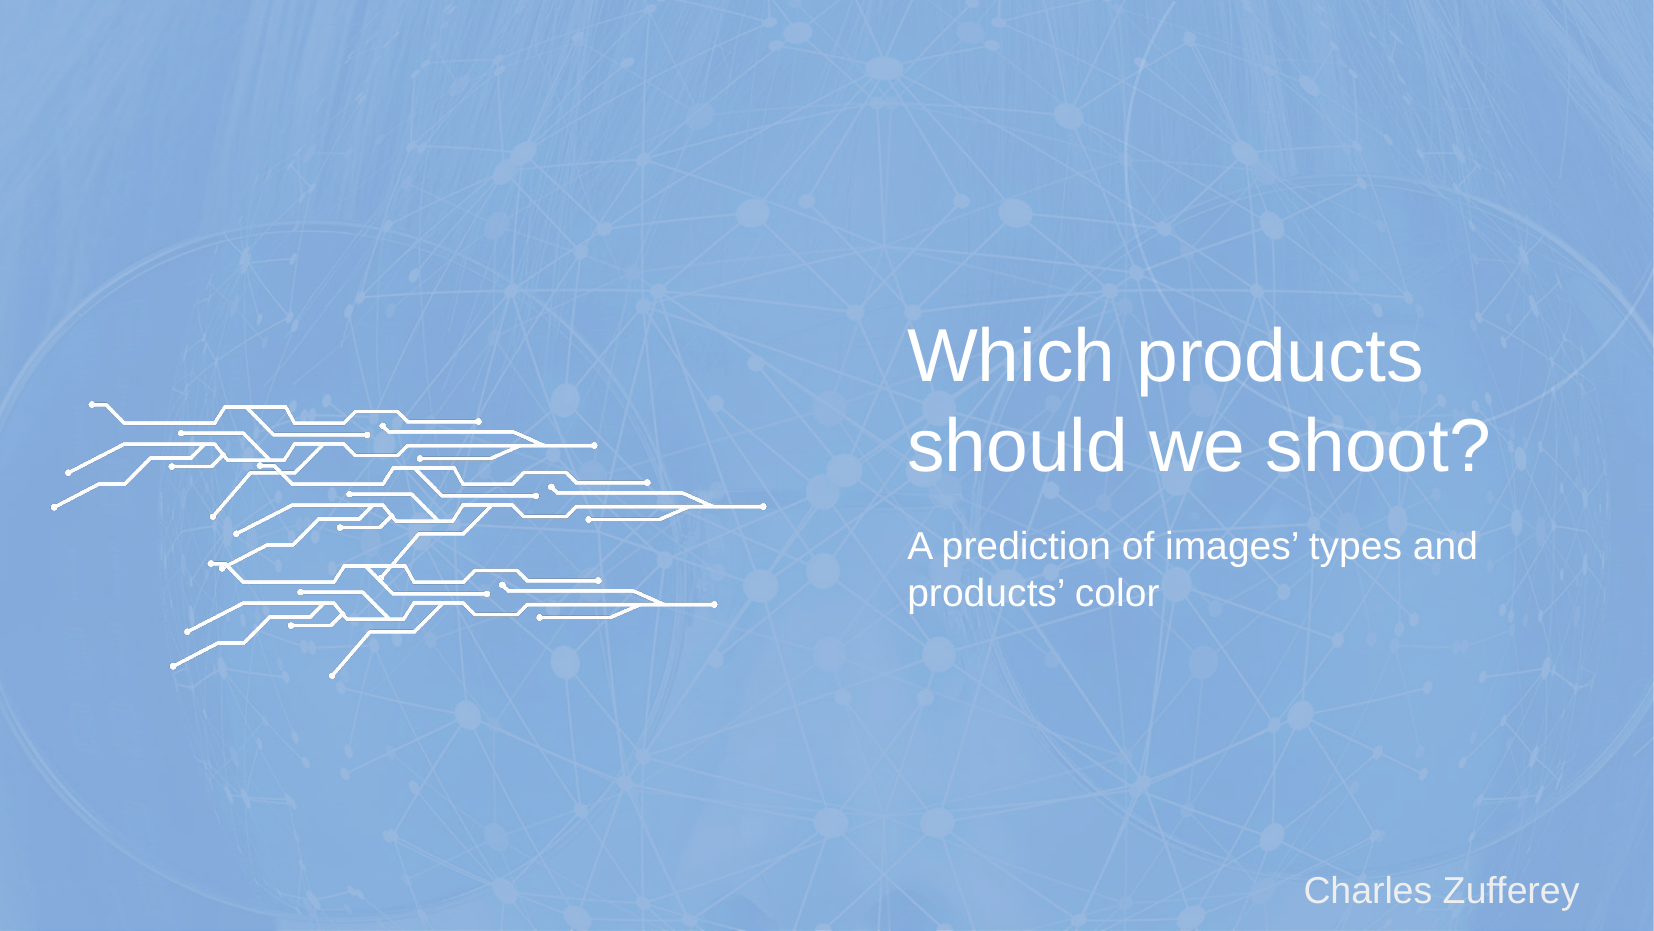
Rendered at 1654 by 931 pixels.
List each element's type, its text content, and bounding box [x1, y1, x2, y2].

text_box A prediction of images’ types and products’ color [892, 513, 1654, 622]
picture [49, 401, 768, 679]
text_box Which products should we shoot? [892, 299, 1654, 495]
text_box Charles Zufferey [1288, 862, 1595, 920]
